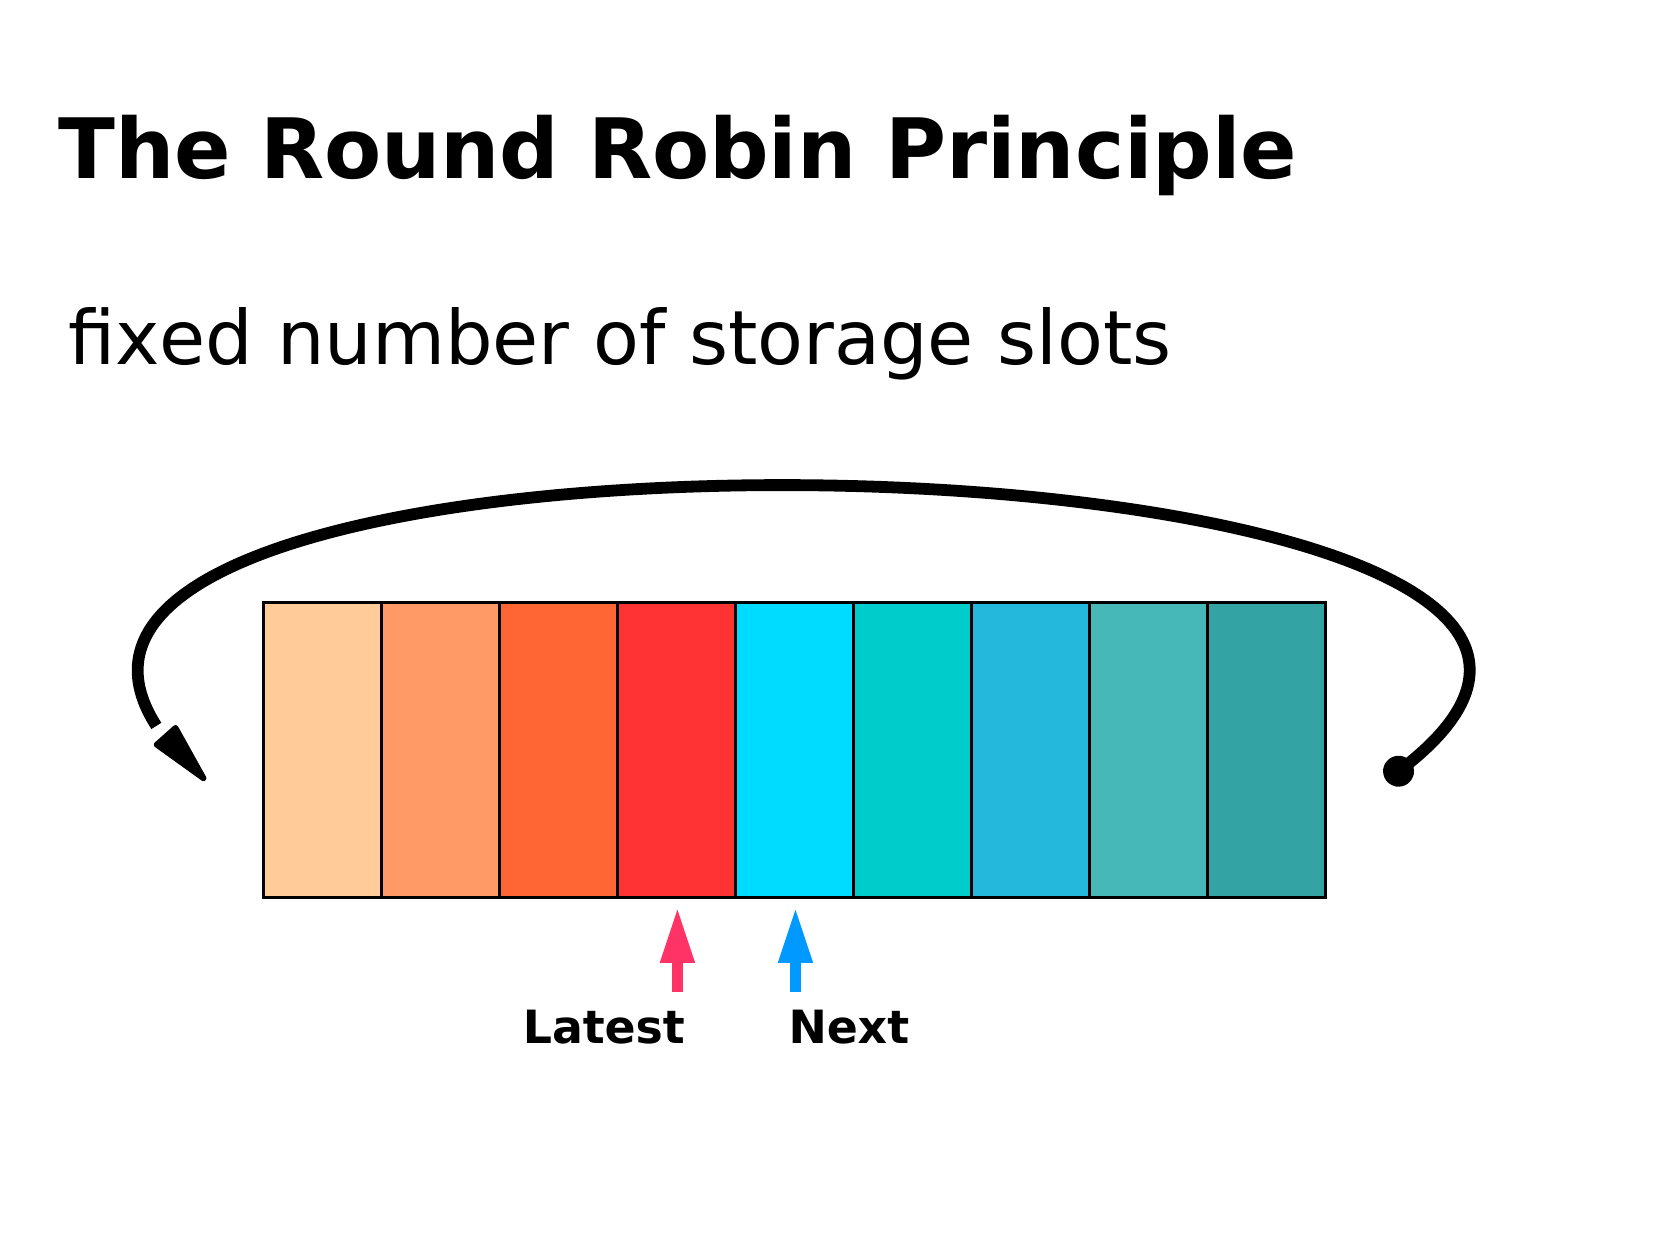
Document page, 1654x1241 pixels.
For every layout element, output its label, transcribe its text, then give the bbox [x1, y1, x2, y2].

text_box Next [772, 992, 926, 1064]
text_box Latest [506, 992, 702, 1064]
list fixed number of storage slots [50, 295, 1571, 1099]
text_box [263, 602, 1326, 898]
title The Round Robin Principle [59, 75, 1607, 225]
